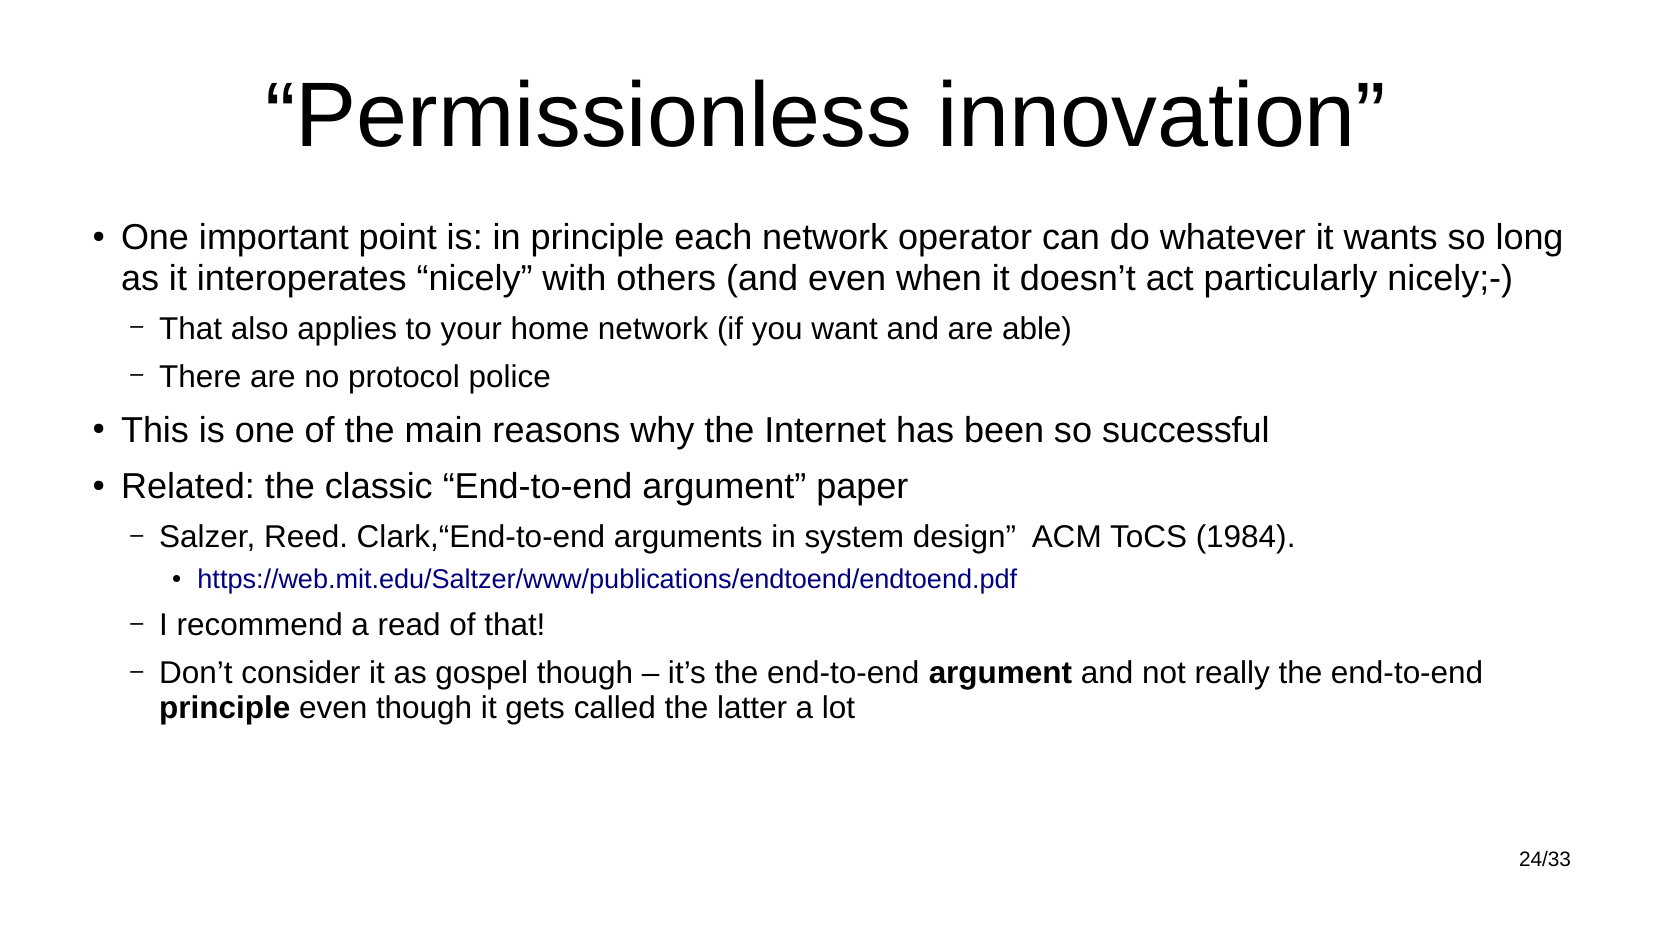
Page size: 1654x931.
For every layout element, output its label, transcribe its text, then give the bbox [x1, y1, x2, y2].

list One important point is: in principle each network operator can do whatever it wants so long as it interoperates “nicely” with others (and even when it doesn’t act particularly nicely;-) That also applies to your home network (if you want and are able) There are no protocol police This is one of the main reasons why the Internet has been so successful Related: the classic “End-to-end argument” paper Salzer, Reed. Clark,“End-to-end arguments in system design” ACM ToCS (1984). https://web.mit.edu/Saltzer/www/publications/endtoend/endtoend.pdf I recommend a read of that! Don’t consider it as gospel though – it’s the end-to-end argument and not really the end-to-end principle even though it gets called the latter a lot [82, 217, 1571, 758]
title “Permissionless innovation” [82, 37, 1571, 193]
